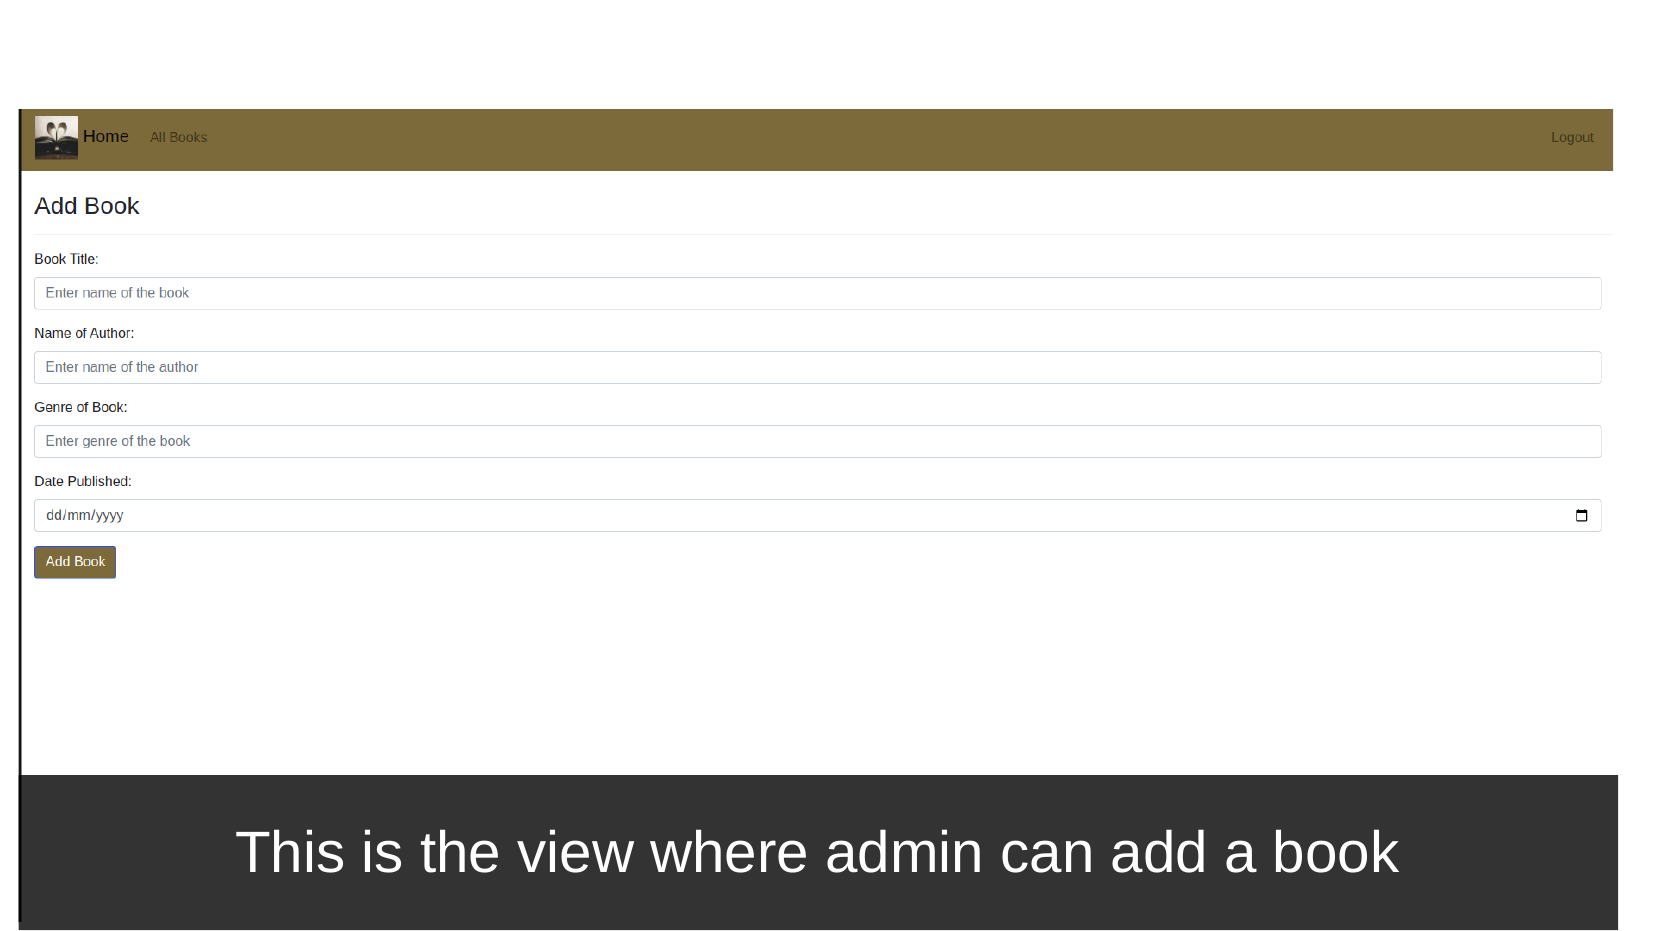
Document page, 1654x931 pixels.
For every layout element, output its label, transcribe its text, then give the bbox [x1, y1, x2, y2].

picture [18, 109, 1614, 775]
title This is the view where admin can add a book [18, 775, 1619, 931]
